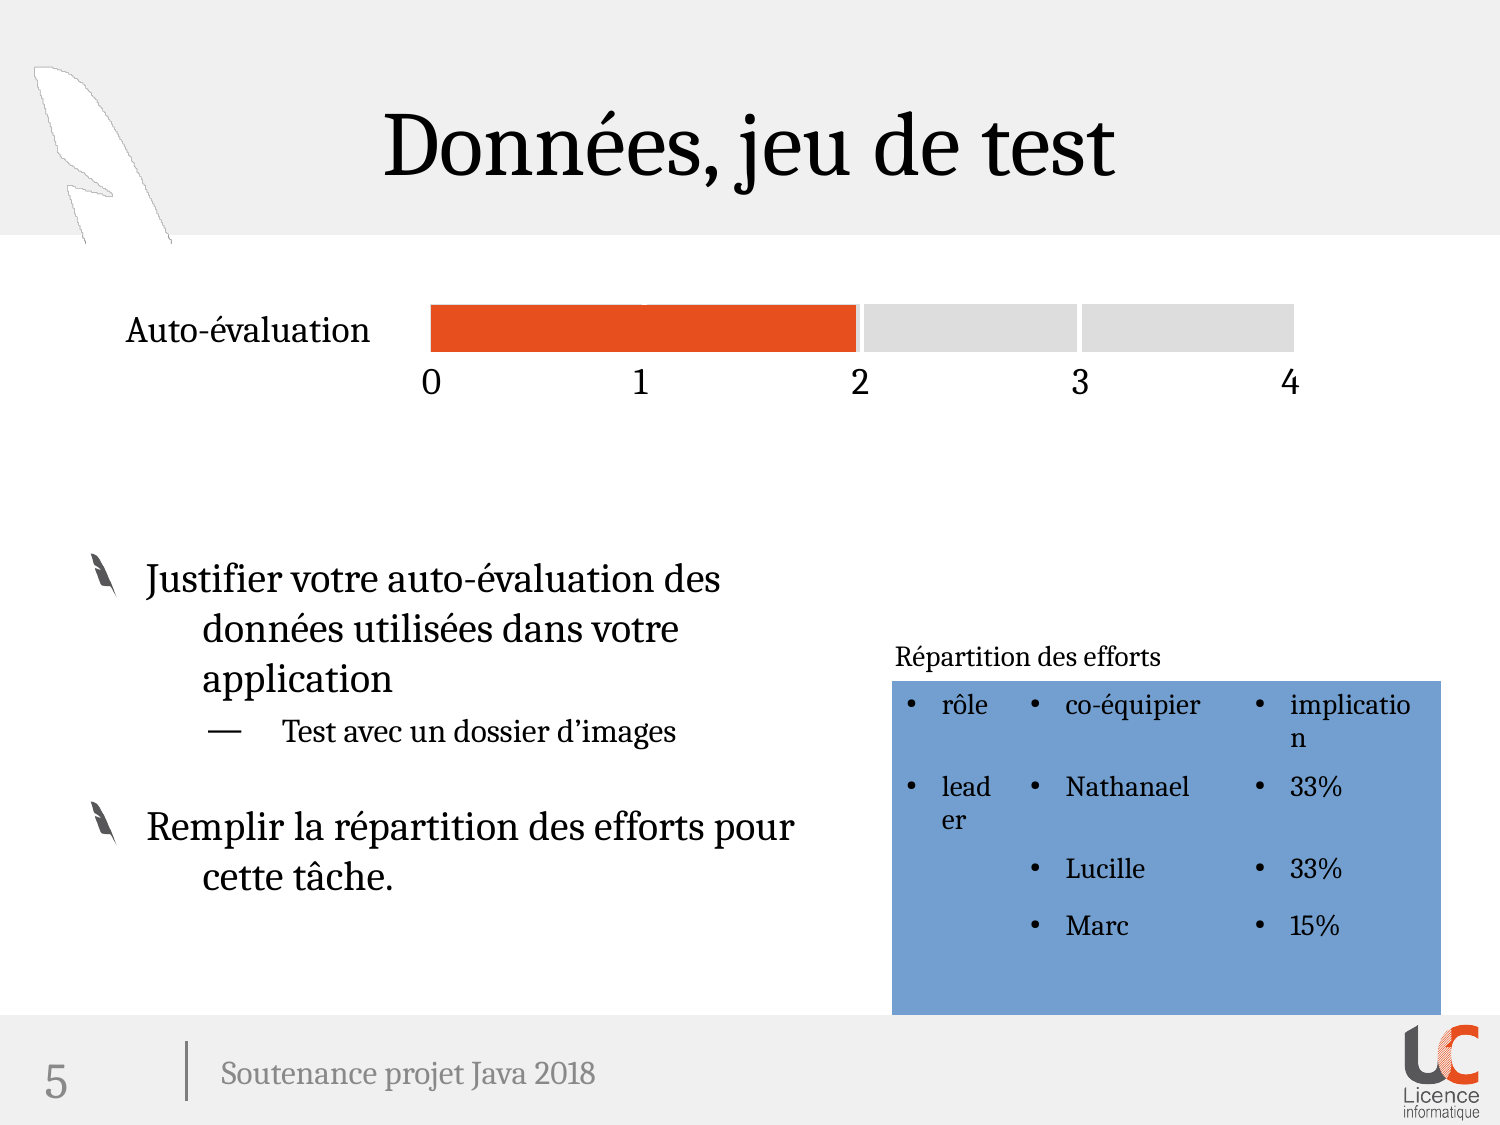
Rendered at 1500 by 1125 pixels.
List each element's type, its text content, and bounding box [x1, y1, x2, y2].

list Justifier votre auto-évaluation des données utilisées dans votre application Test avec un dossier d’images Remplir la répartition des efforts pour cette tâche. [75, 444, 869, 1005]
table_header co-équipier [1016, 681, 1240, 763]
table_header rôle [892, 681, 1016, 763]
table_cell Marc [1016, 901, 1240, 958]
text_box Soutenance projet Java 2018 [206, 1041, 939, 1102]
table_cell leader [892, 763, 1016, 844]
table_cell 33% [1240, 763, 1441, 844]
table_cell Nathanael [1016, 763, 1240, 844]
table_cell 33% [1240, 844, 1441, 901]
text_box [431, 305, 856, 352]
picture [29, 63, 187, 244]
table_cell [892, 958, 1016, 1015]
table_header implication [1240, 681, 1441, 763]
text_box Répartition des efforts [879, 630, 1237, 681]
table_cell [1240, 958, 1441, 1015]
text_box <numéro> [29, 1041, 160, 1102]
table_cell [892, 901, 1016, 958]
picture [1398, 1020, 1484, 1122]
table_cell 15% [1240, 901, 1441, 958]
table_cell Lucille [1016, 844, 1240, 901]
title Données, jeu de test [75, 45, 1426, 233]
table_cell [1016, 958, 1240, 1015]
table_cell [892, 844, 1016, 901]
